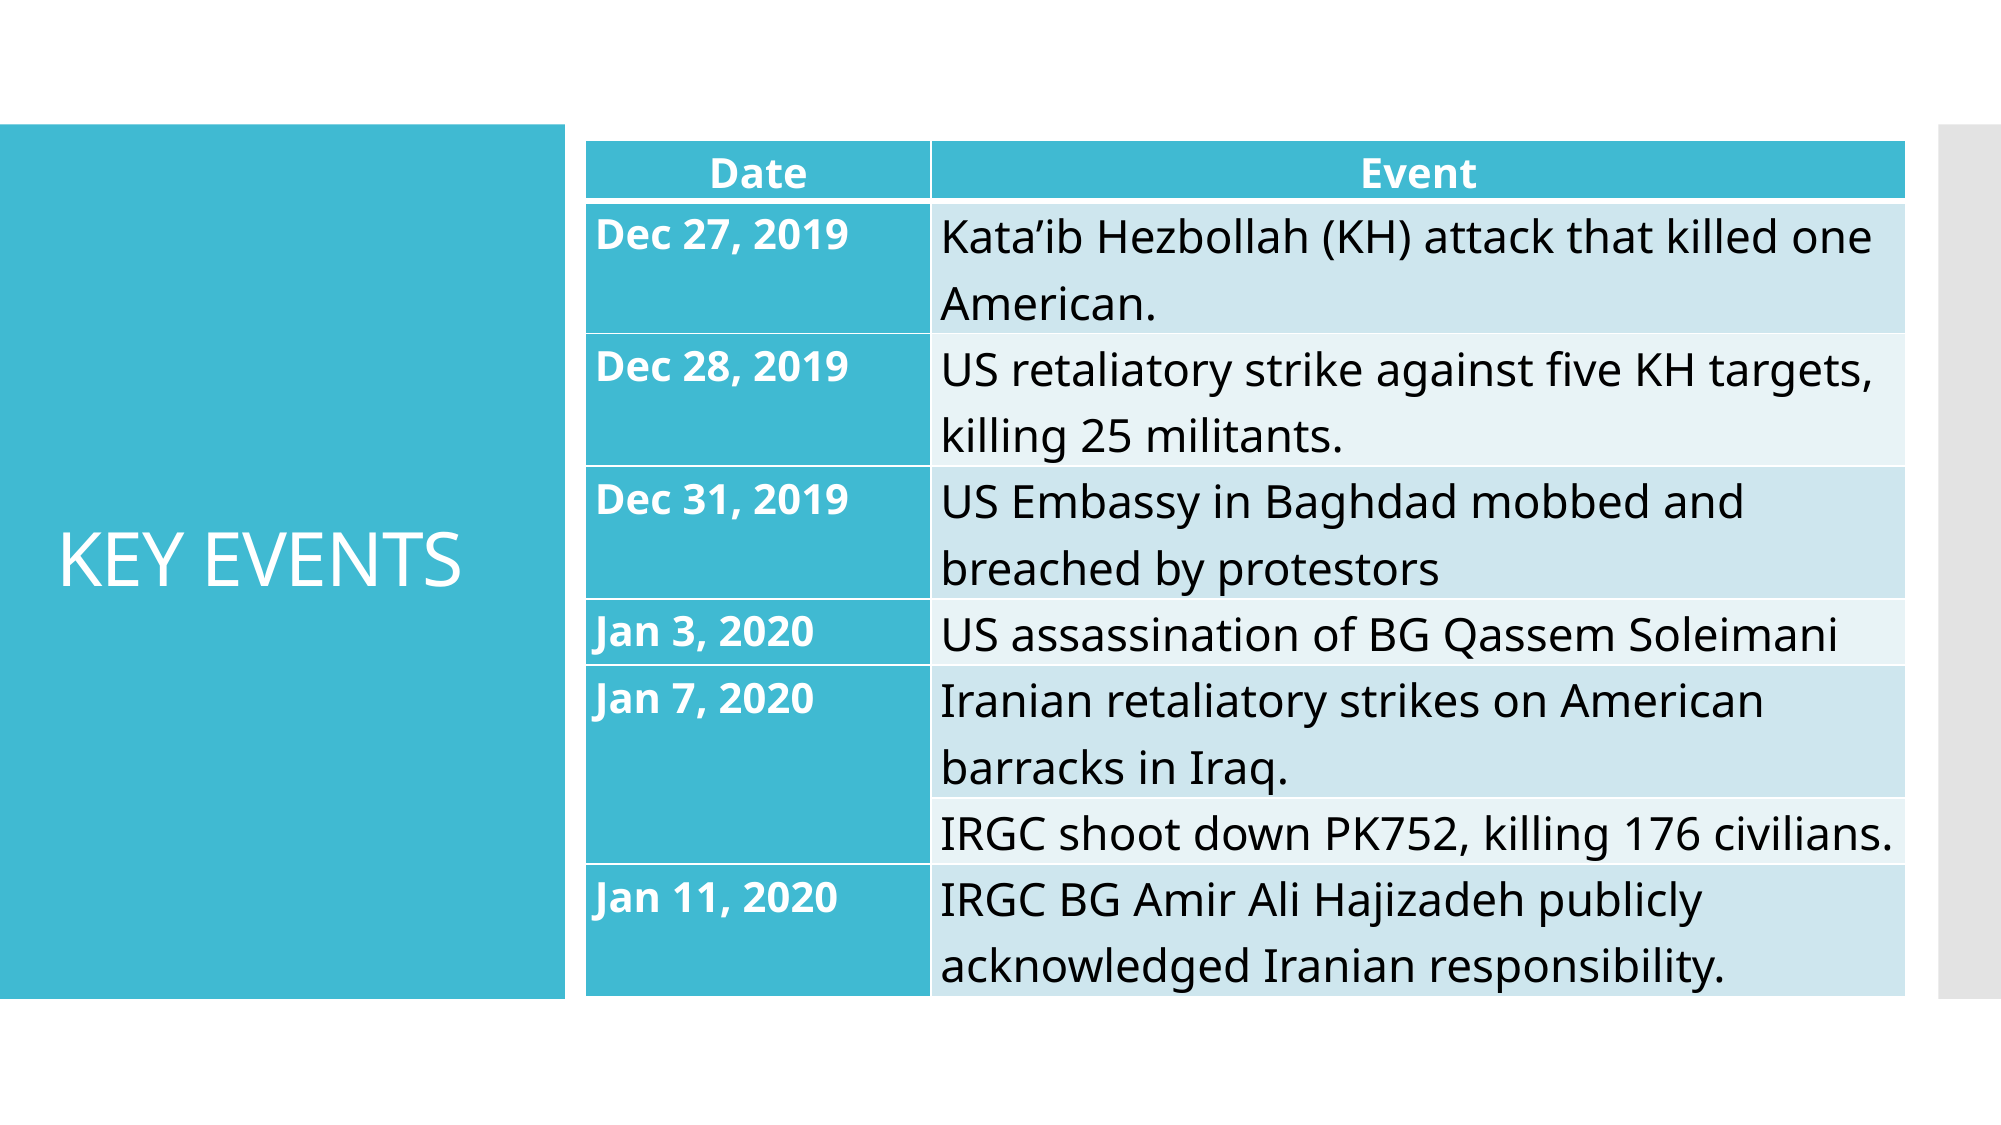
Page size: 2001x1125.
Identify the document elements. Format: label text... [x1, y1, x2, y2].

table_cell Dec 28, 2019 [586, 334, 930, 465]
table_cell IRGC BG Amir Ali Hajizadeh publicly acknowledged Iranian responsibility. [932, 865, 1905, 996]
table_cell Jan 11, 2020 [586, 865, 930, 996]
table_cell US assassination of BG Qassem Soleimani [932, 600, 1905, 664]
table_cell Dec 27, 2019 [586, 204, 930, 333]
table_cell US Embassy in Baghdad mobbed and breached by protestors [932, 467, 1905, 598]
table_cell Iranian retaliatory strikes on American barracks in Iraq. [932, 666, 1905, 797]
table_cell US retaliatory strike against five KH targets, killing 25 militants. [932, 334, 1905, 465]
table_cell Jan 7, 2020 [586, 666, 930, 863]
table_cell IRGC shoot down PK752, killing 176 civilians. [932, 799, 1905, 863]
table_cell Kata’ib Hezbollah (KH) attack that killed one American. [932, 204, 1905, 333]
table_cell Jan 3, 2020 [586, 600, 930, 664]
title Key Events [41, 184, 525, 940]
table_header Date [586, 141, 930, 198]
table_header Event [932, 141, 1905, 198]
table_cell Dec 31, 2019 [586, 467, 930, 598]
